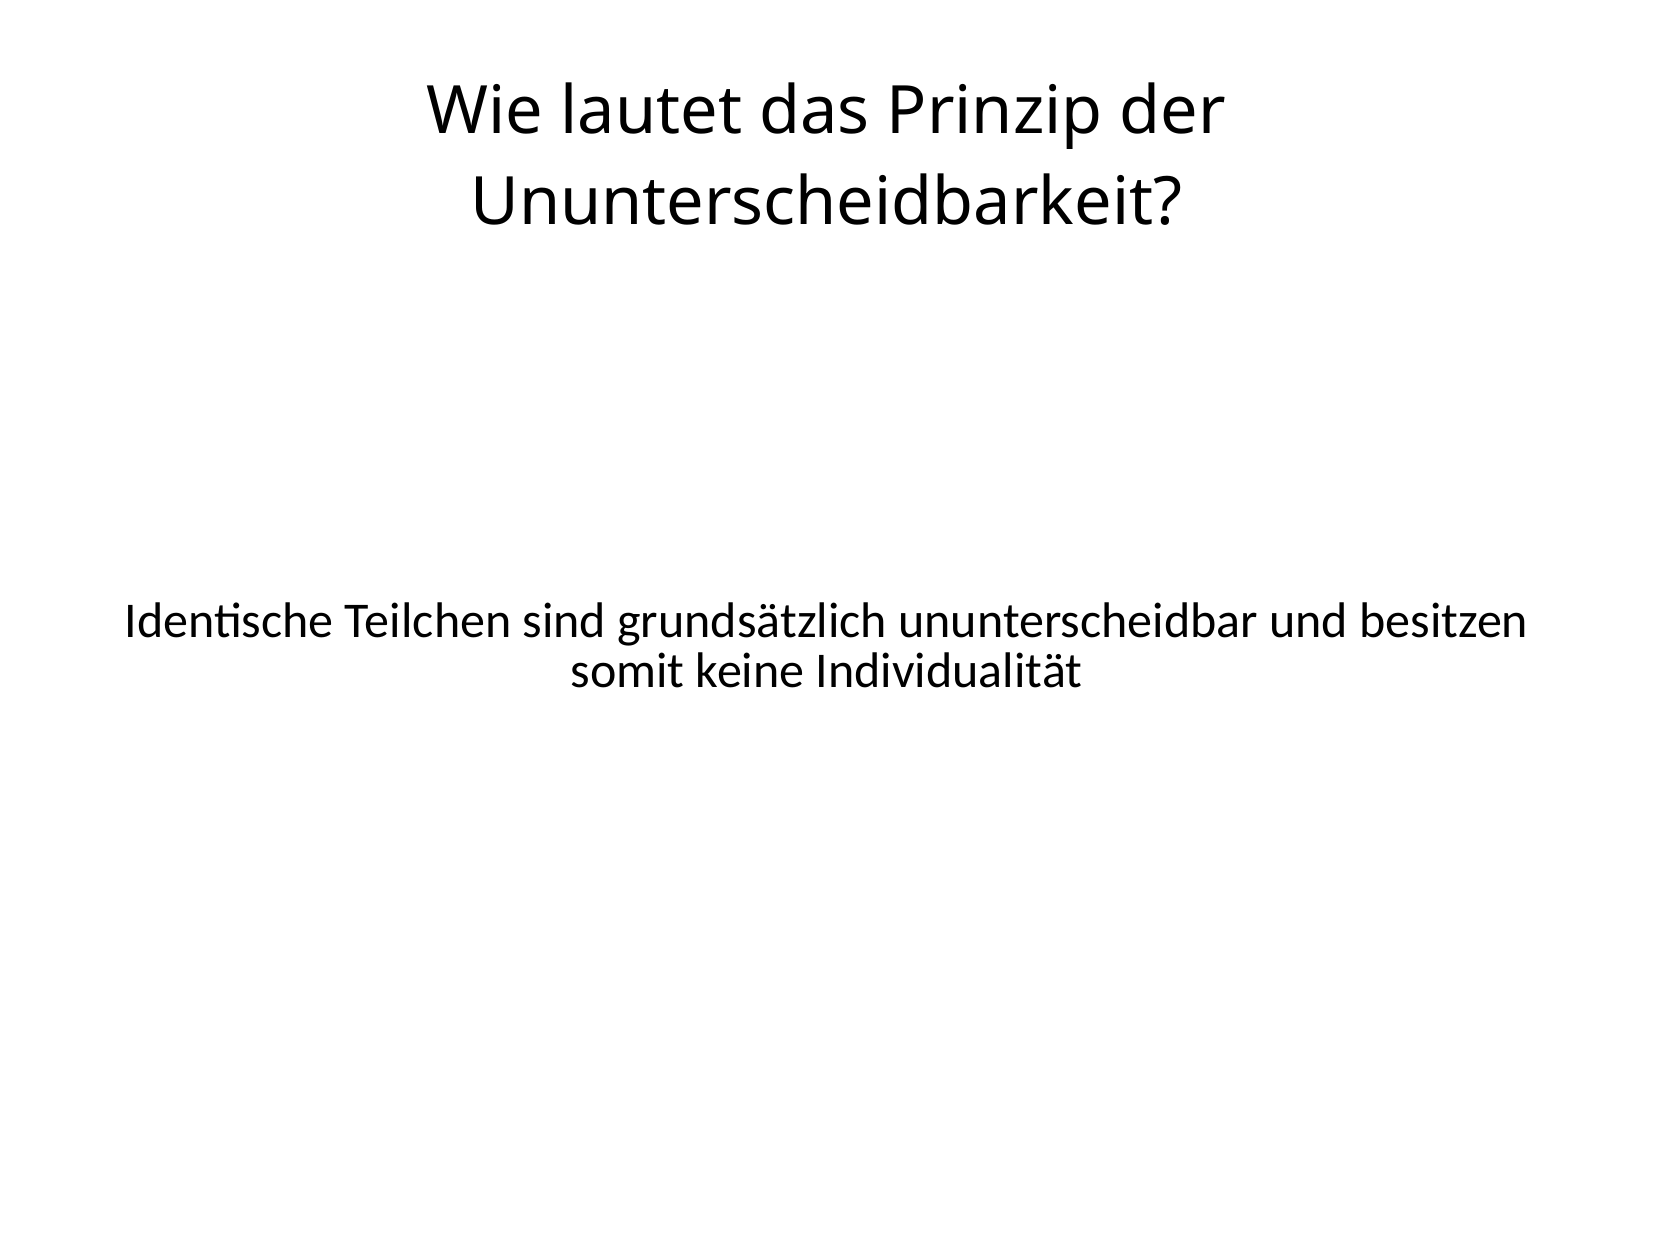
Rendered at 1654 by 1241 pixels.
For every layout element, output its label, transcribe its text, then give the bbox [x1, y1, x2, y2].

subtitle Identische Teilchen sind grundsätzlich ununterscheidbar und besitzen somit keine Individualität [82, 290, 1571, 1010]
title Wie lautet das Prinzip der Ununterscheidbarkeit? [82, 49, 1571, 257]
